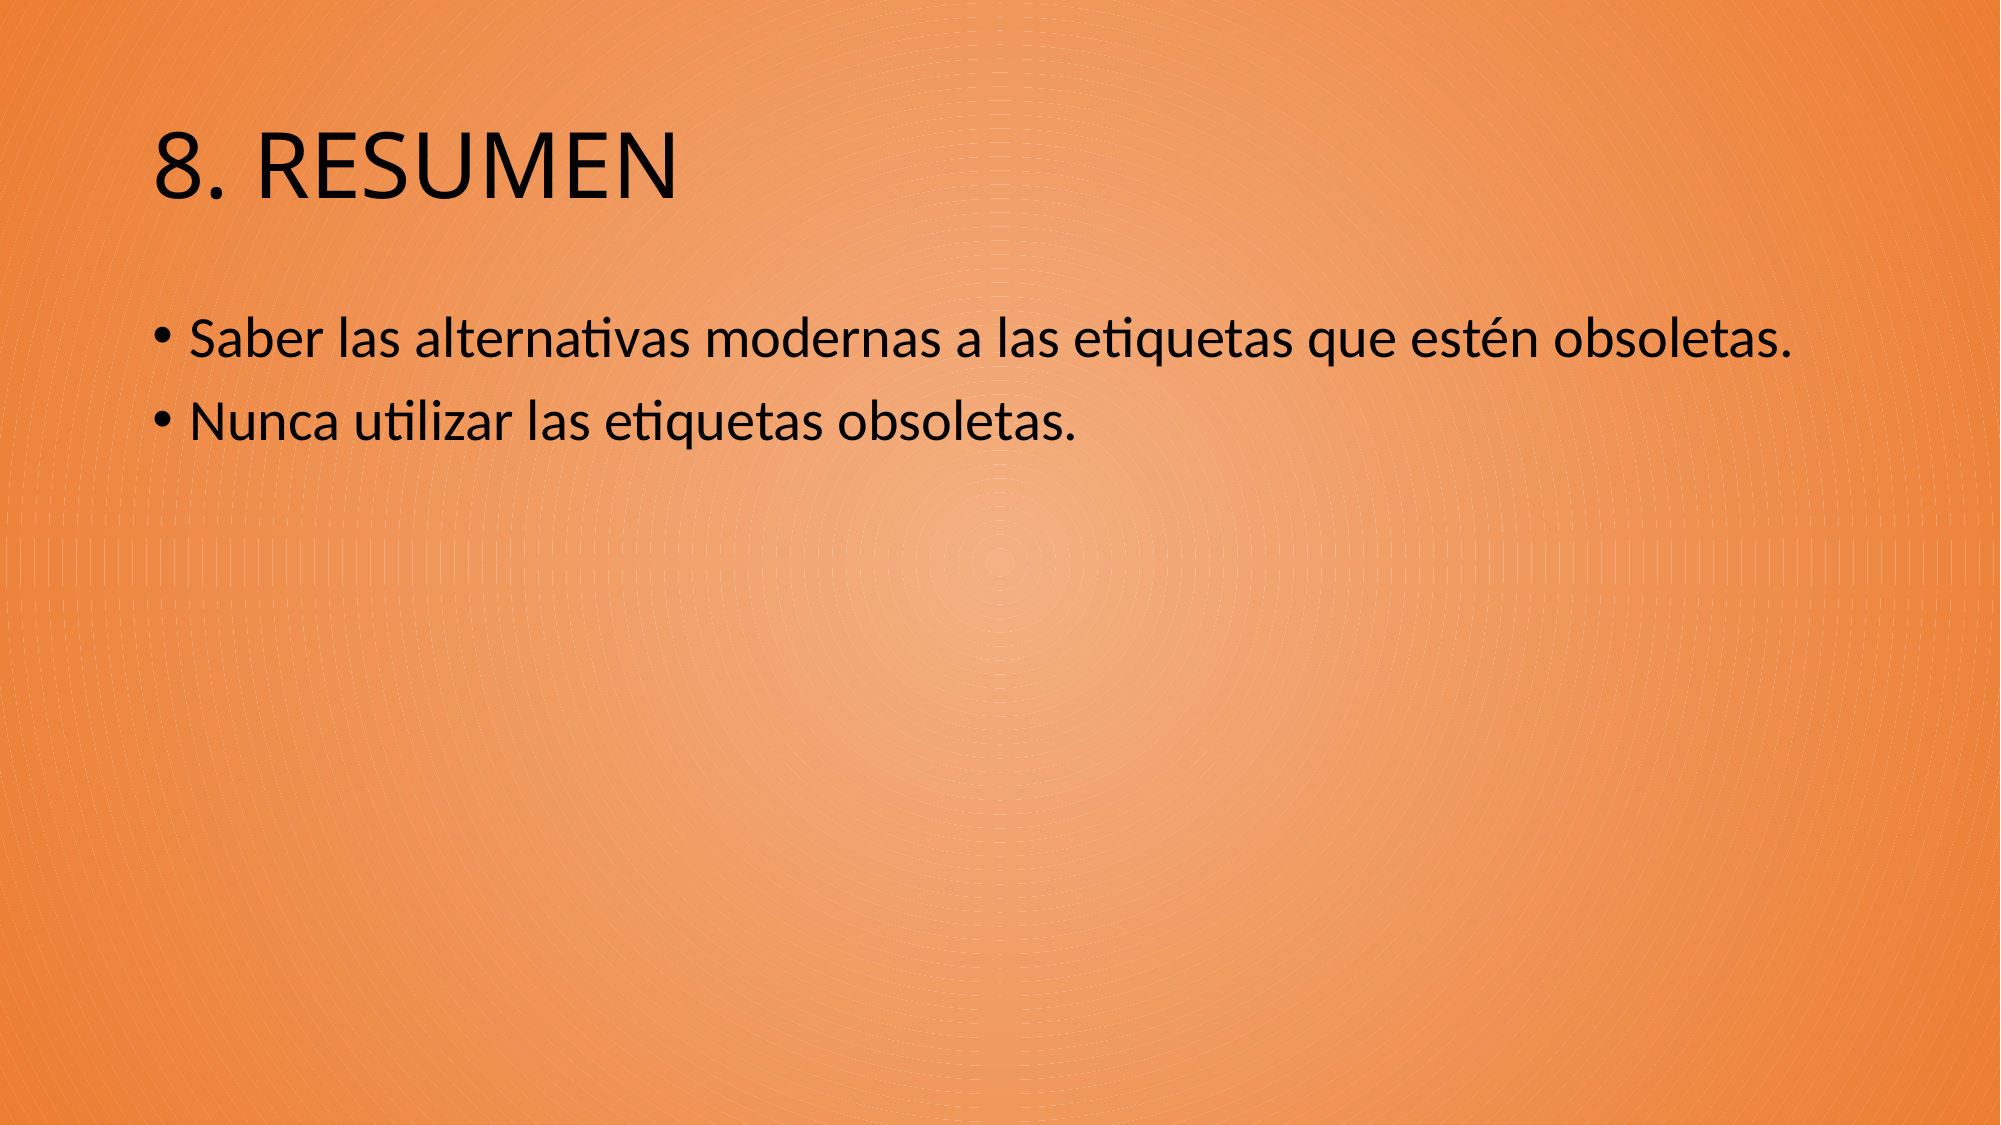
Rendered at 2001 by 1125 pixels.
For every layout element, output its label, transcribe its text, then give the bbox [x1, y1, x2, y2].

title 8. RESUMEN [137, 59, 1863, 278]
list Saber las alternativas modernas a las etiquetas que estén obsoletas. Nunca utilizar las etiquetas obsoletas. [137, 299, 1863, 1014]
